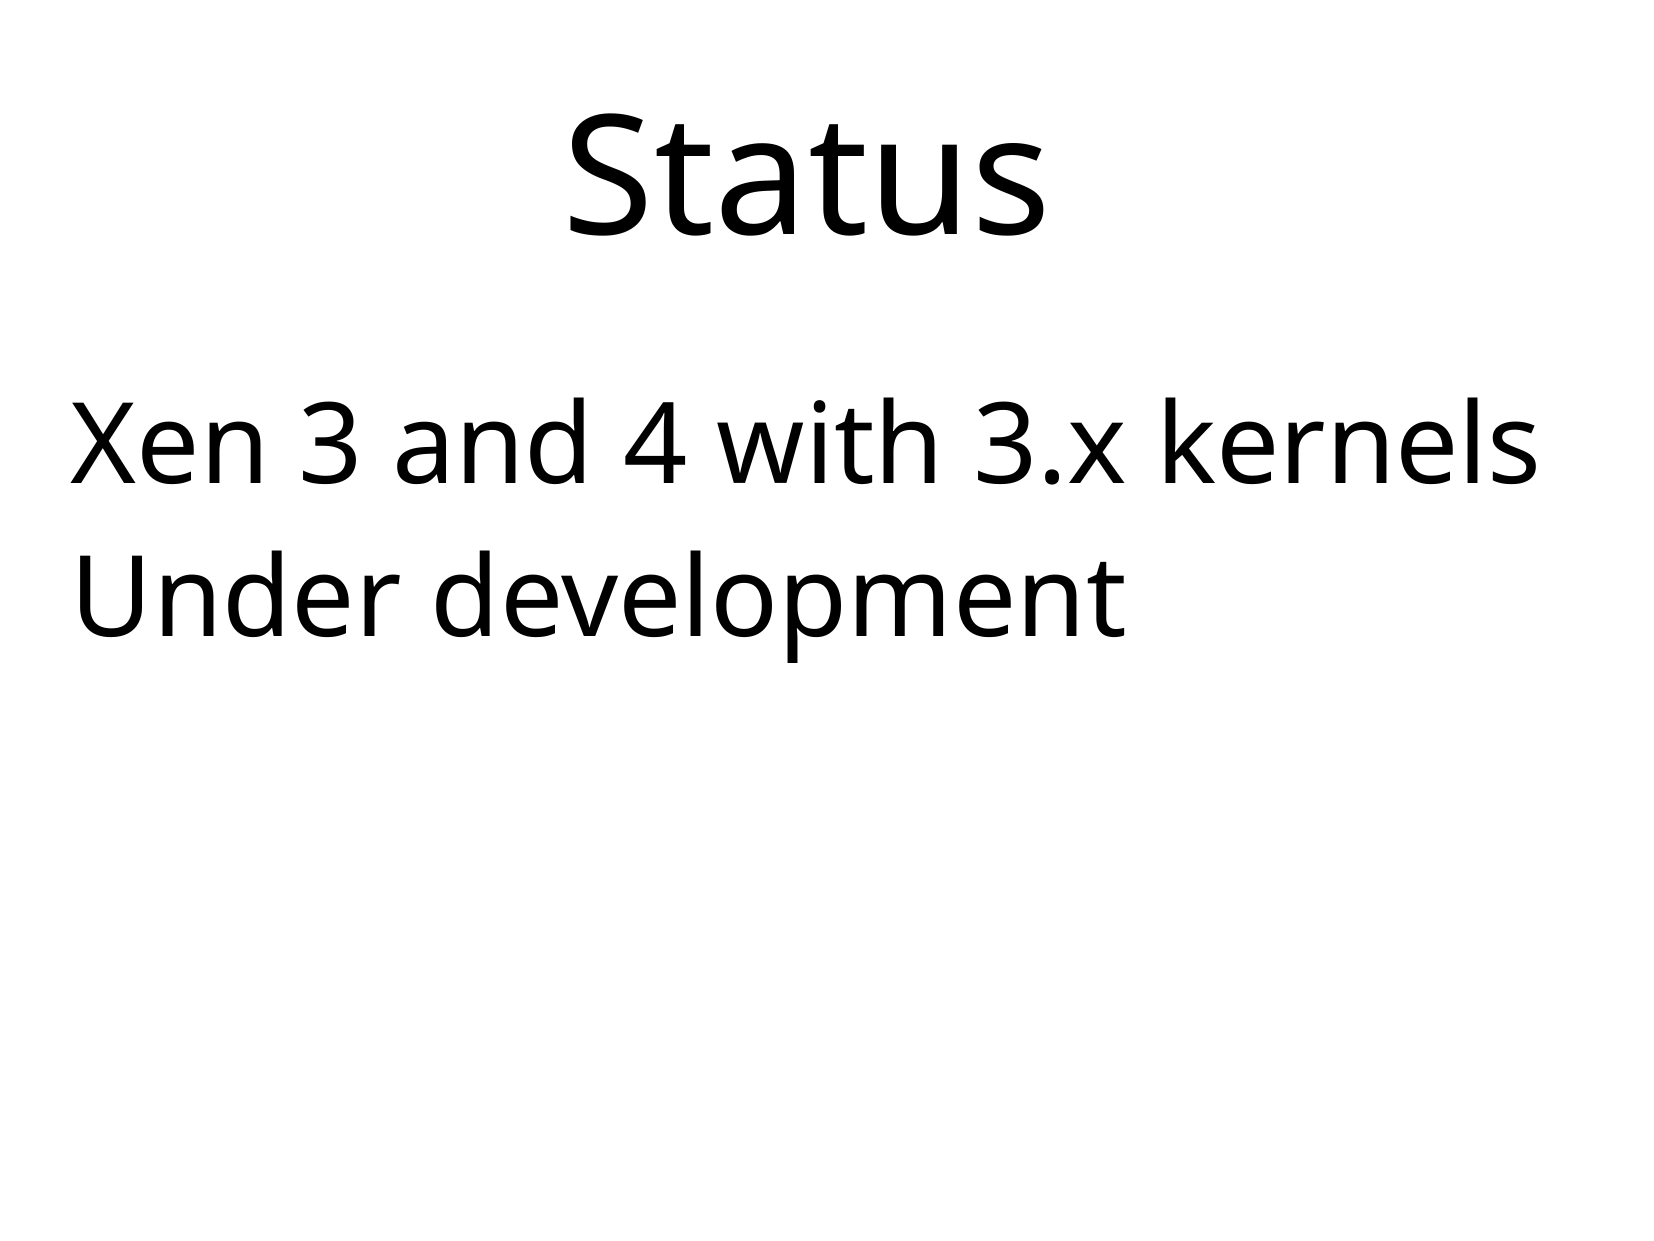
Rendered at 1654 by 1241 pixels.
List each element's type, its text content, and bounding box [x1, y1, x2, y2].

text_box Status Xen 3 and 4 with 3.x kernels Under development [56, 49, 1598, 605]
